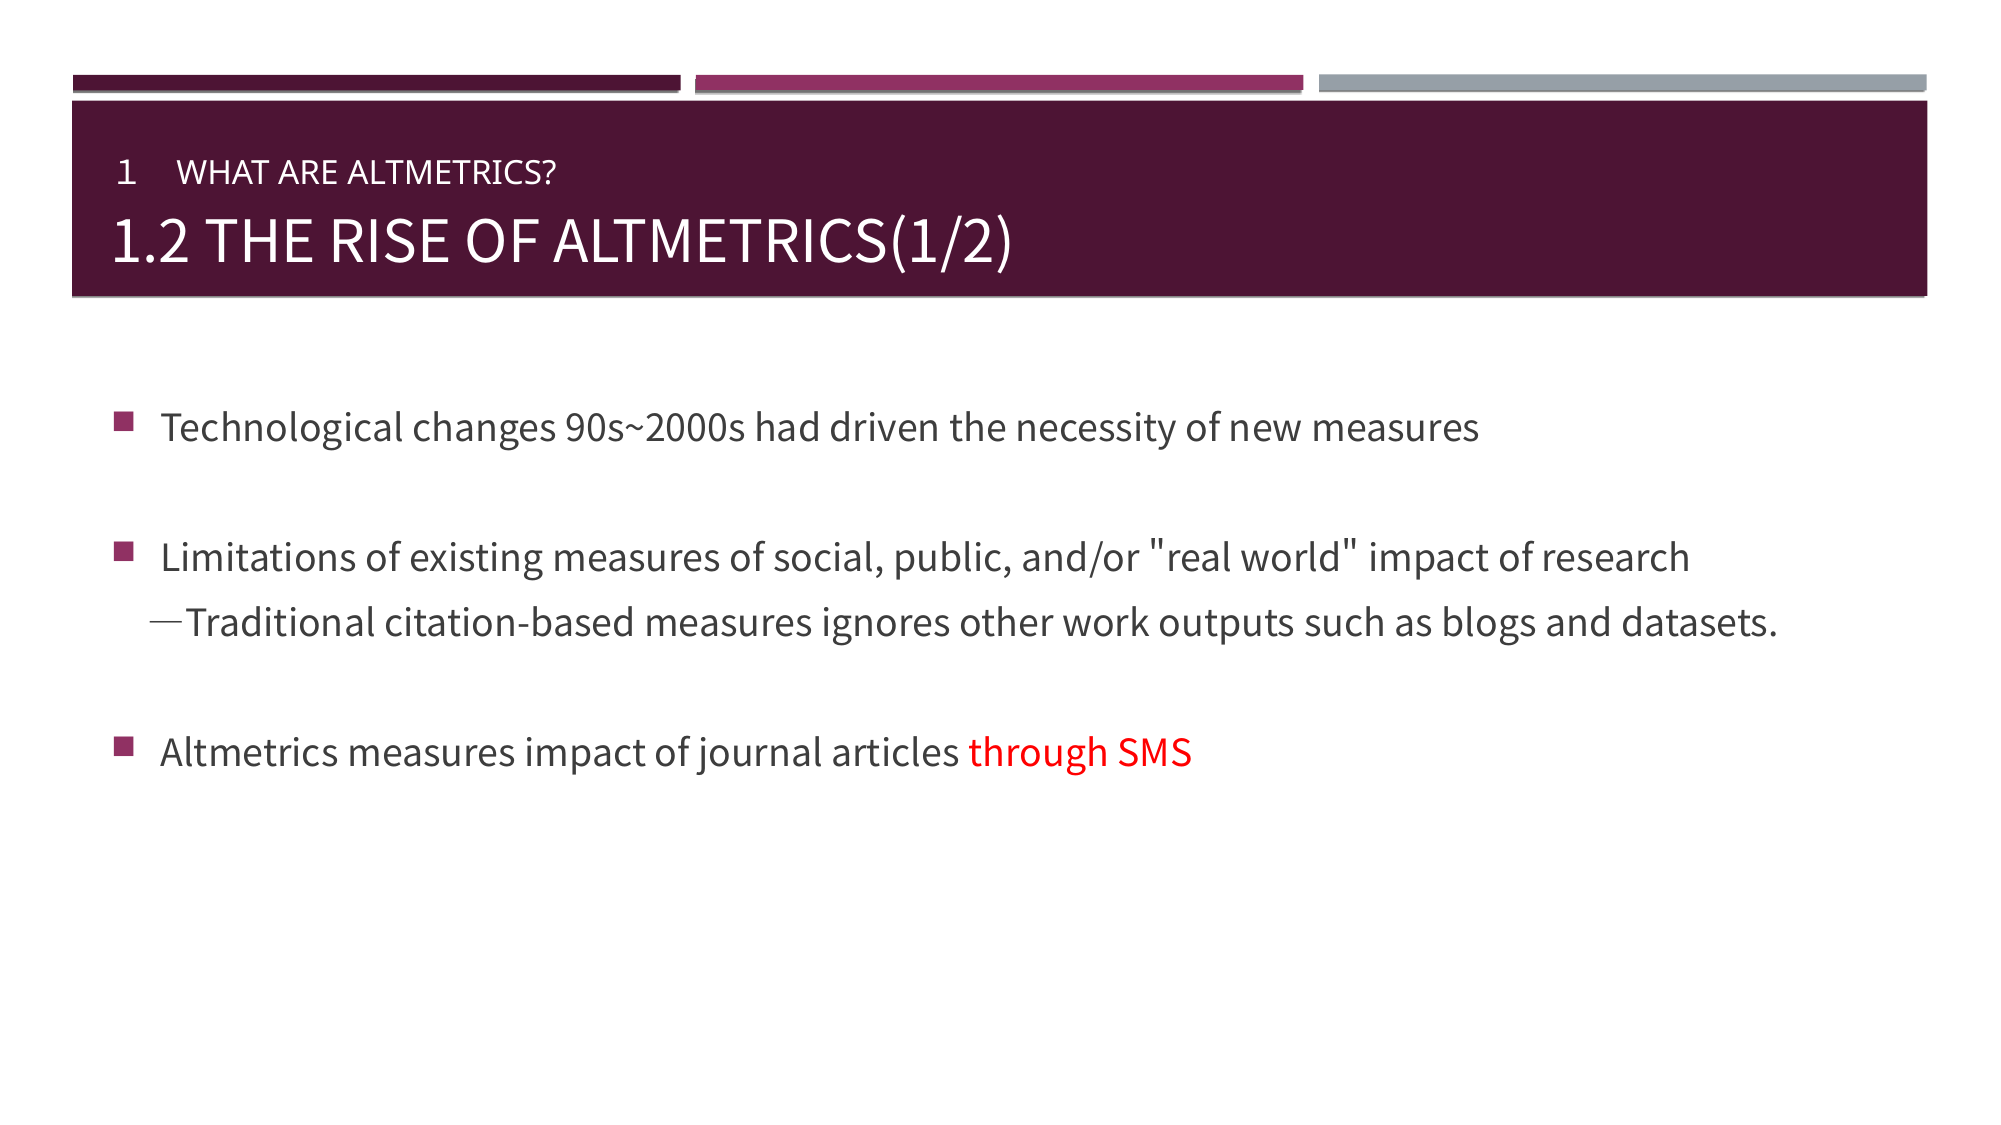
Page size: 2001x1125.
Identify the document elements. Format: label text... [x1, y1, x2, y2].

list Technological changes 90s~2000s had driven the necessity of new measures Limitations of existing measures of social, public, and/or "real world" impact of research ―Traditional citation-based measures ignores other work outputs such as blogs and datasets. Altmetrics measures impact of journal articles through SMS [95, 310, 1905, 1063]
title 1.2 the rise of altmetrics(1/2) [95, 199, 1905, 282]
text_box １ What are altmetrics? [94, 114, 1905, 199]
